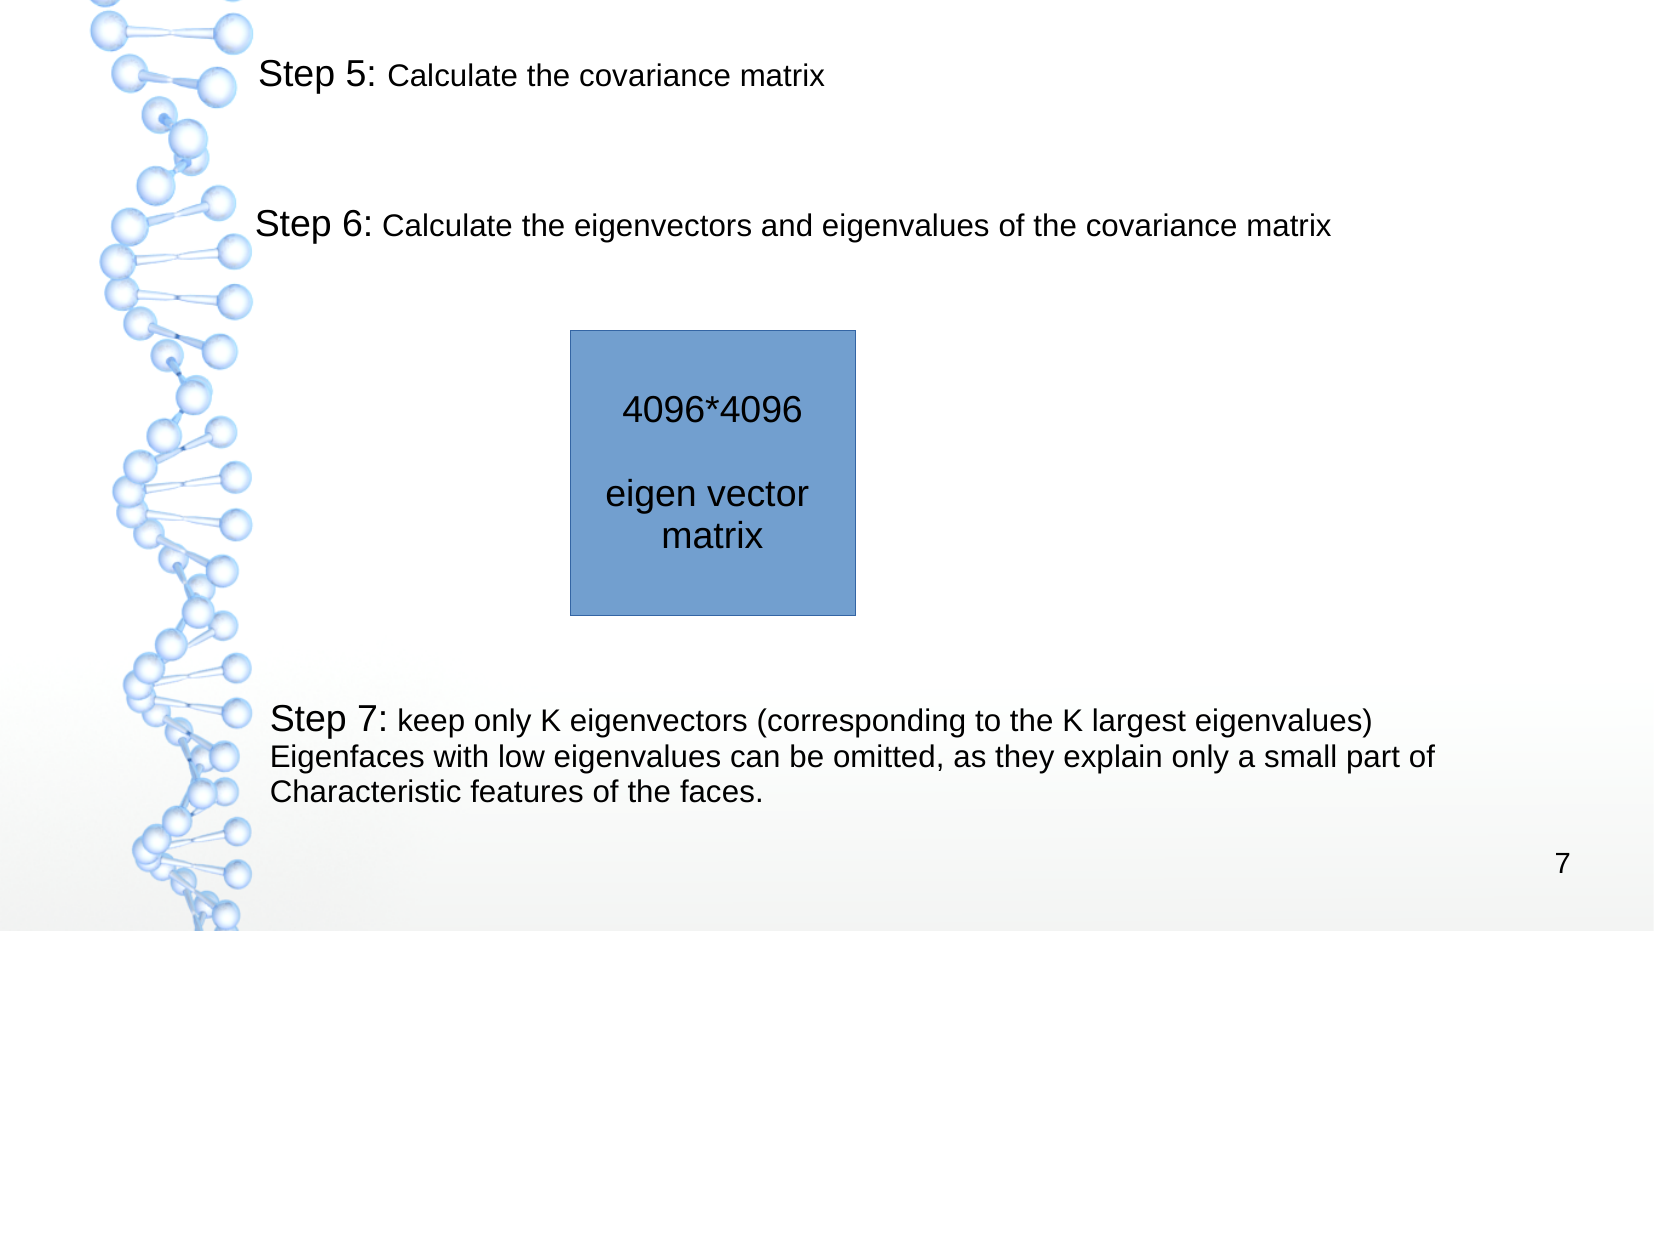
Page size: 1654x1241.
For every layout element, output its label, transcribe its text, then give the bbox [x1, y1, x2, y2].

text_box Step 6: Calculate the eigenvectors and eigenvalues of the covariance matrix [240, 195, 1501, 316]
text_box 4096*4096 eigen vector matrix [570, 330, 856, 616]
picture [0, 0, 1654, 931]
text_box Step 5: Calculate the covariance matrix [243, 45, 1219, 195]
text_box Step 7: keep only K eigenvectors (corresponding to the K largest eigenvalues) Eigenfaces with low eigenvalues can be omitted, as they explain only a small part of Characteristic features of the faces. [255, 690, 1553, 841]
